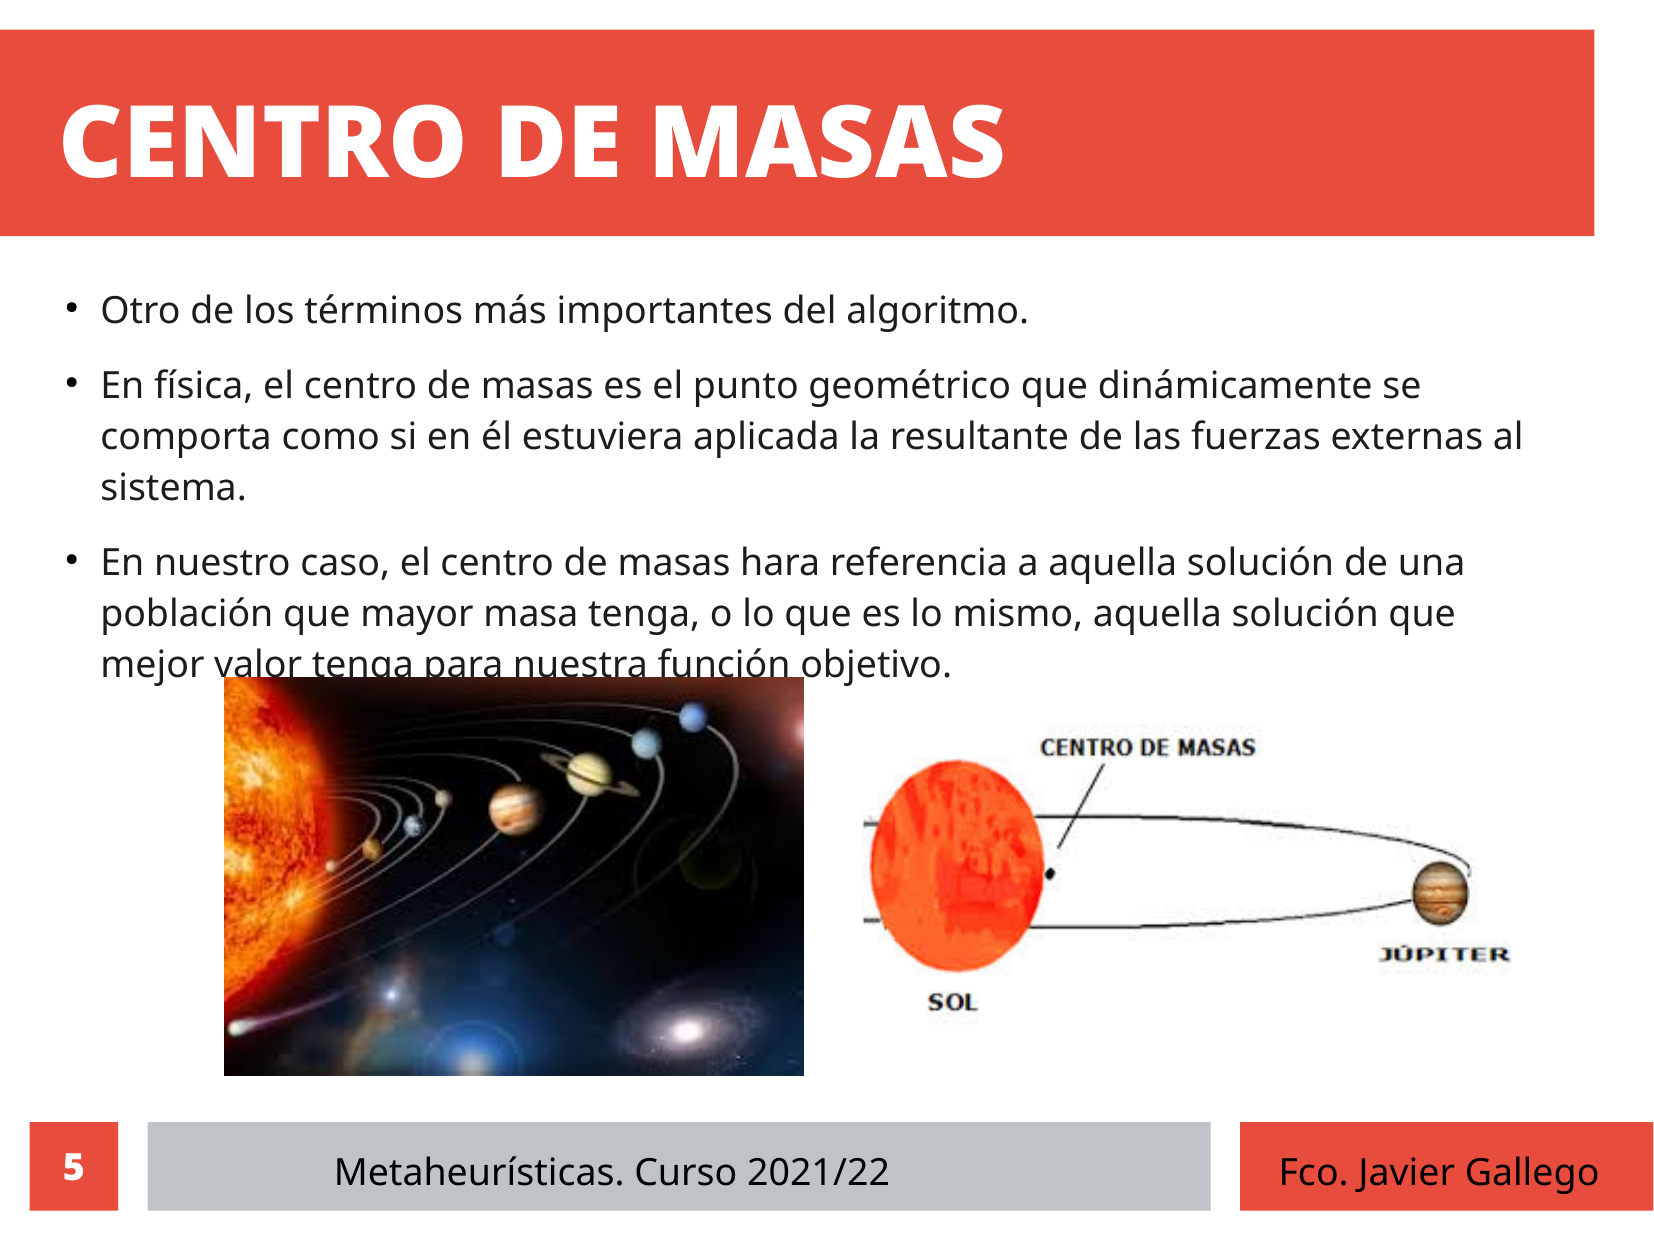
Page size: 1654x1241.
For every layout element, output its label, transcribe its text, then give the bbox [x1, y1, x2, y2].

list Otro de los términos más importantes del algoritmo. En física, el centro de masas es el punto geométrico que dinámicamente se comporta como si en él estuviera aplicada la resultante de las fuerzas externas al sistema. En nuestro caso, el centro de masas hara referencia a aquella solución de una población que mayor masa tenga, o lo que es lo mismo, aquella solución que mejor valor tenga para nuestra función objetivo. [64, 283, 1571, 1052]
picture [224, 677, 804, 1076]
text_box Fco. Javier Gallego [1347, 1138, 1642, 1197]
title CENTRO DE MASAS [59, 59, 1595, 207]
picture [862, 708, 1522, 1040]
text_box Metaheurísticas. Curso 2021/22 [318, 1138, 1347, 1197]
